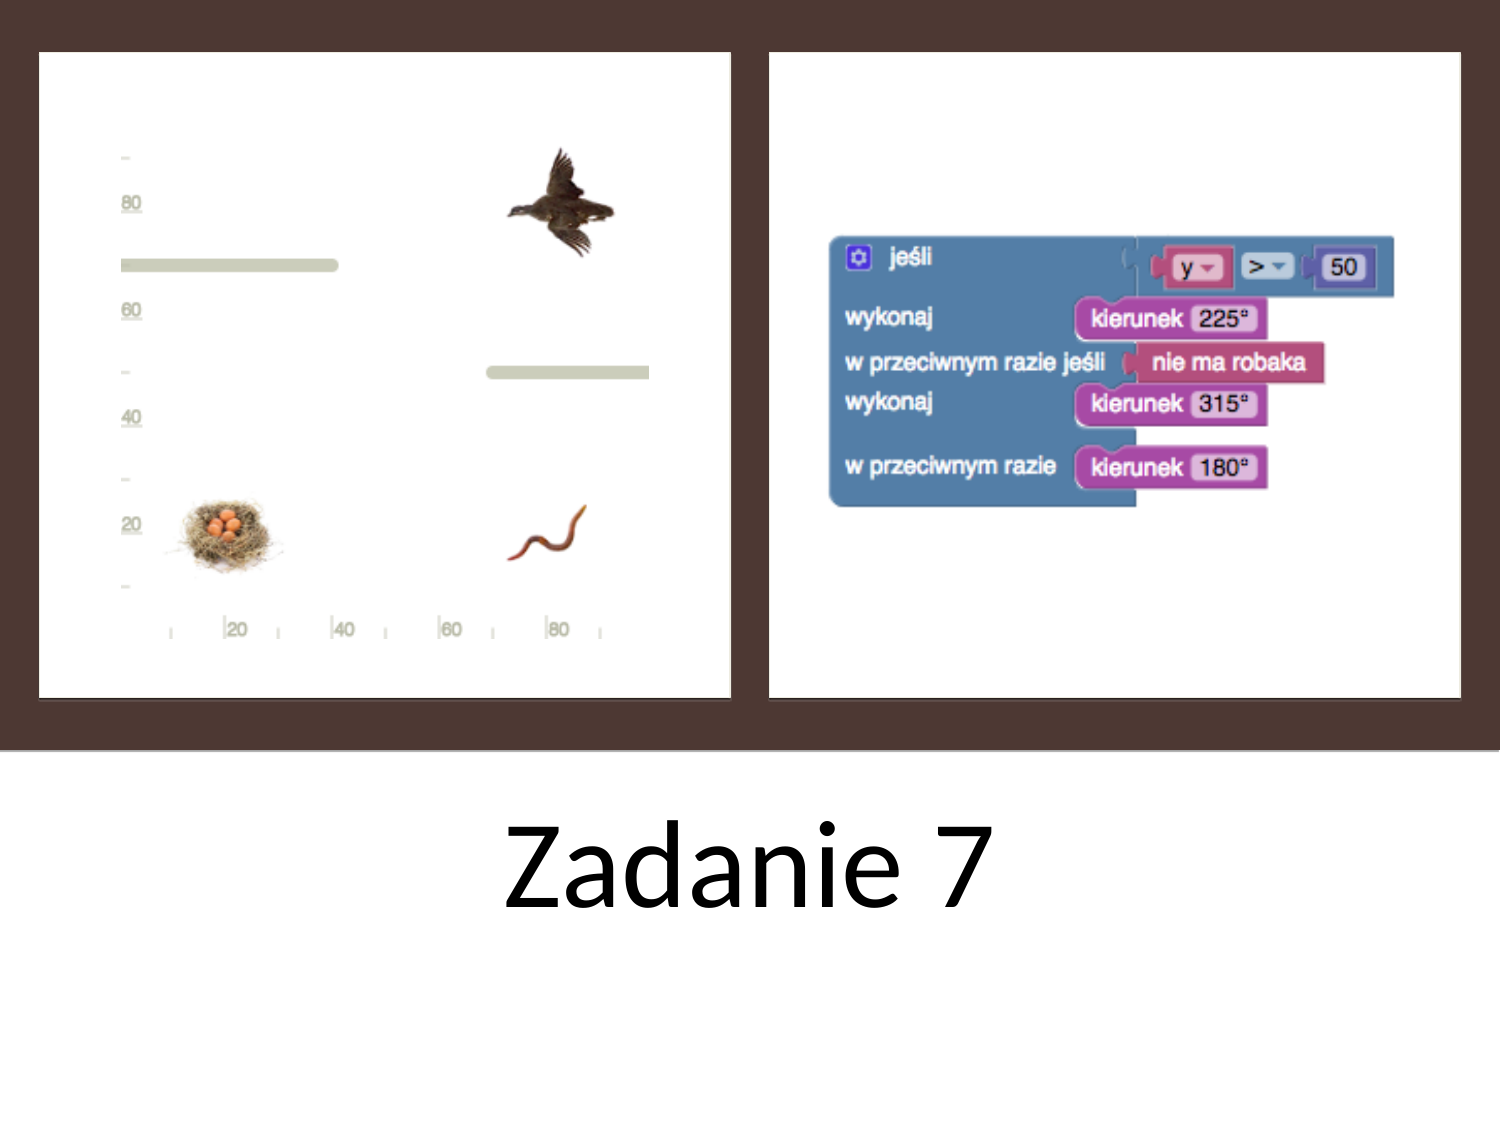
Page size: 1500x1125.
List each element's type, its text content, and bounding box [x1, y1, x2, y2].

title Zadanie 7 [187, 761, 1313, 942]
text_box [0, 0, 1500, 750]
picture [121, 111, 649, 639]
picture [815, 222, 1409, 524]
